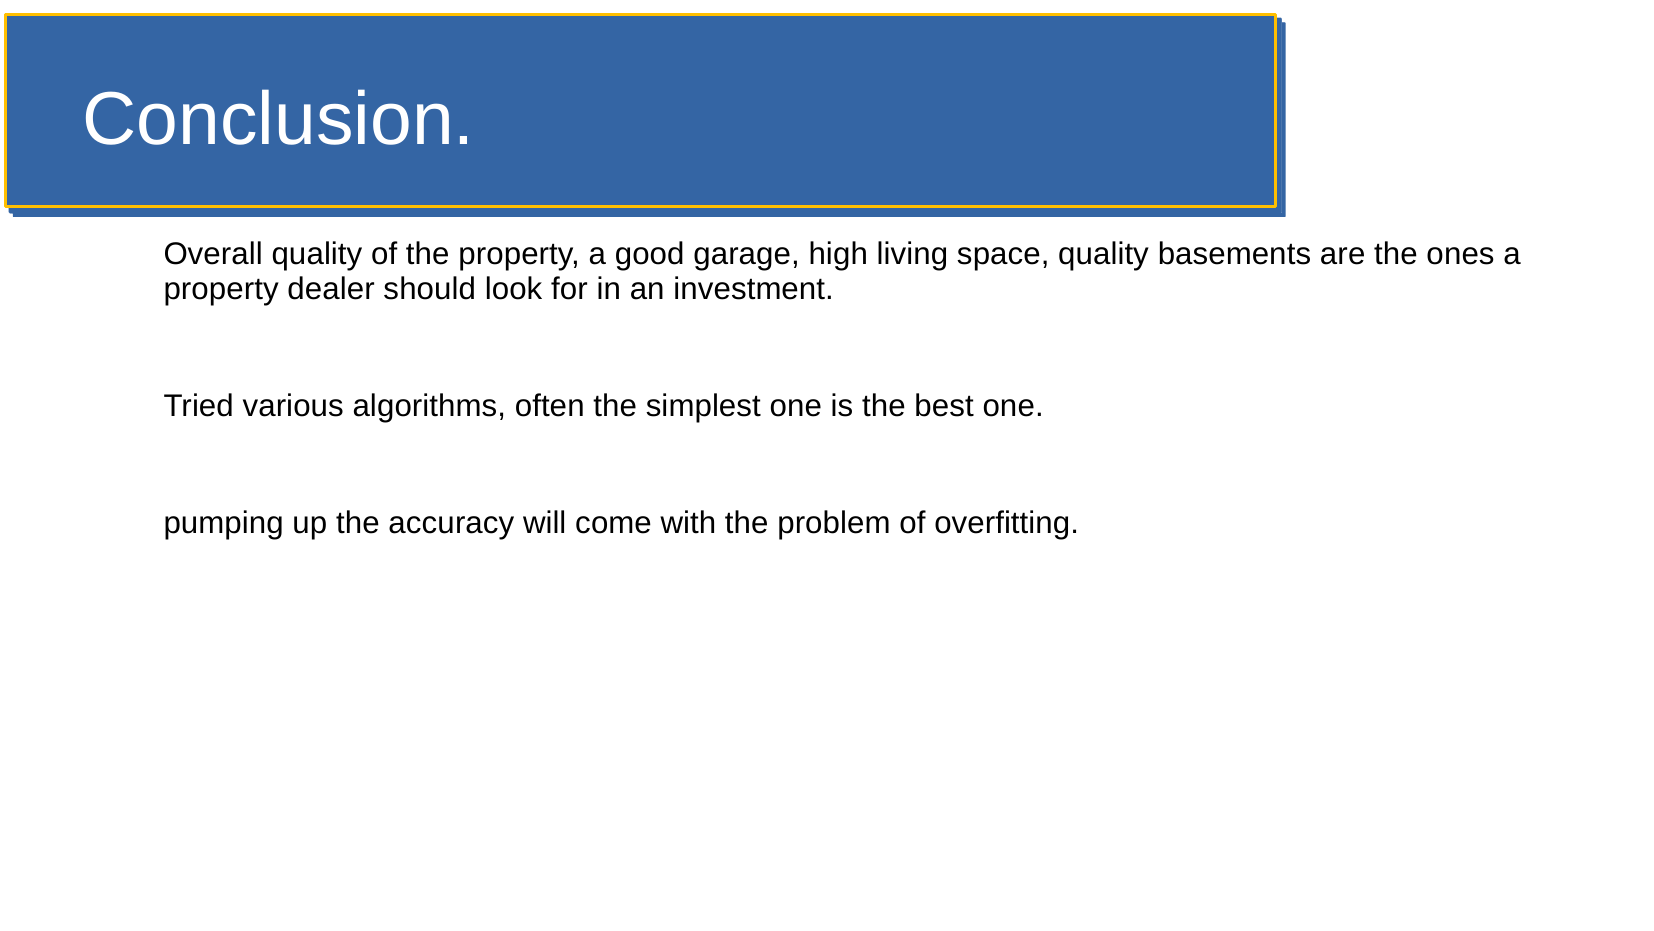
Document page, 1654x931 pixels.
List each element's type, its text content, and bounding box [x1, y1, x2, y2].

title Conclusion. [82, 44, 1235, 192]
list Overall quality of the property, a good garage, high living space, quality basements are the ones a property dealer should look for in an investment. Tried various algorithms, often the simplest one is the best one. pumping up the accuracy will come with the problem of overfitting. [88, 236, 1565, 798]
